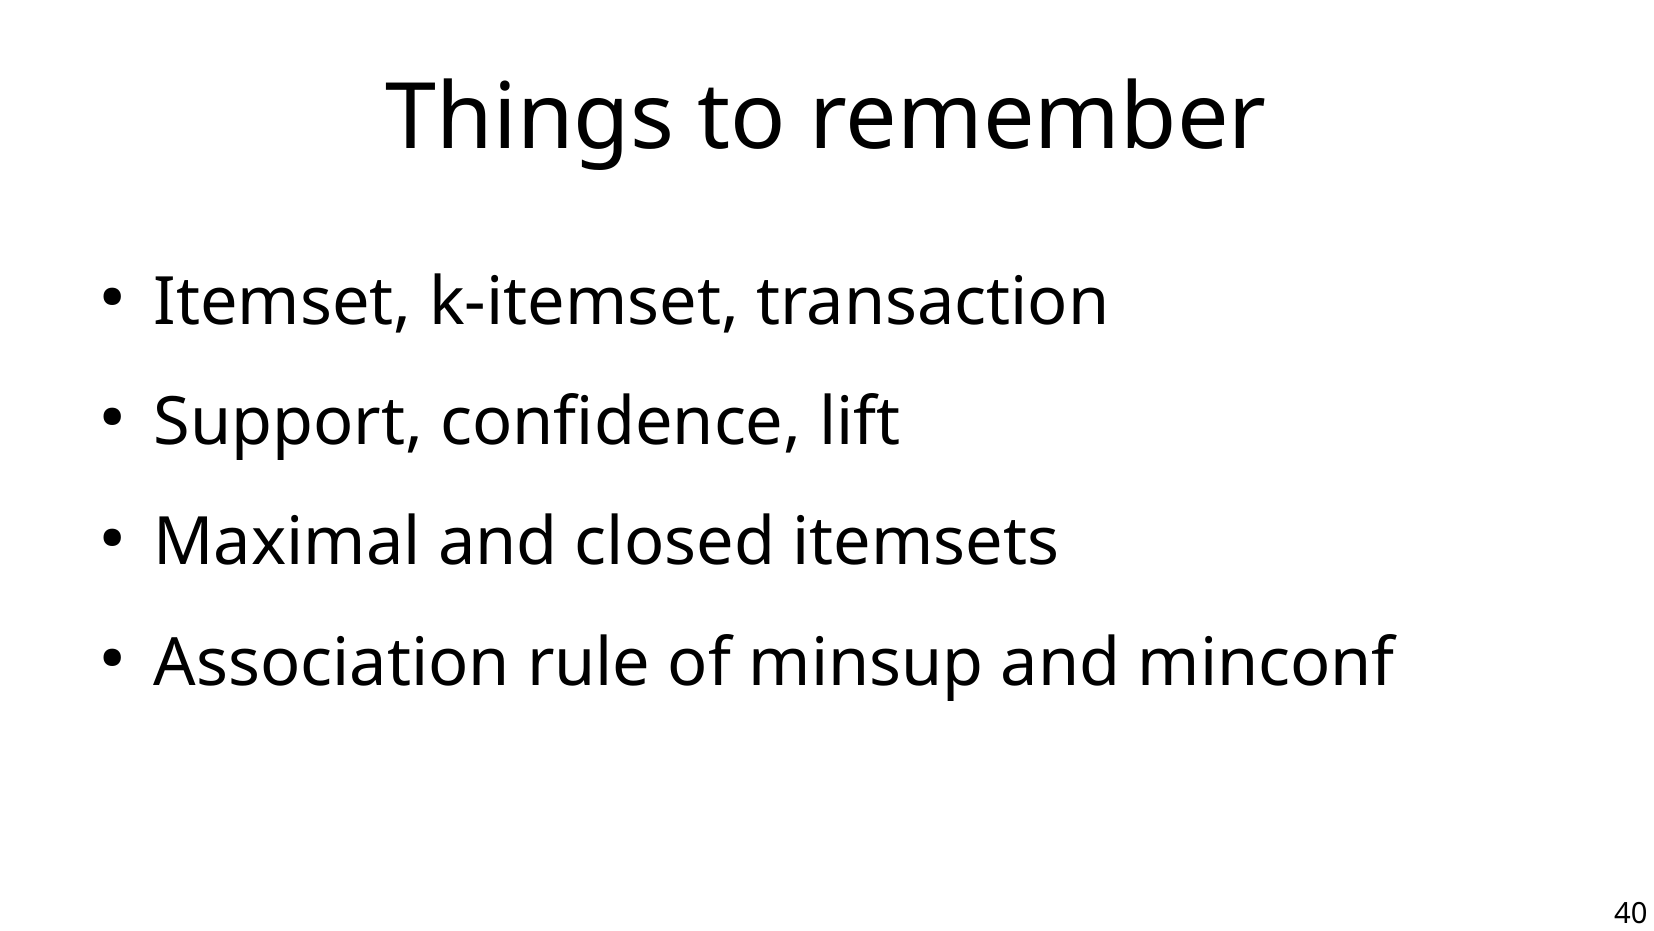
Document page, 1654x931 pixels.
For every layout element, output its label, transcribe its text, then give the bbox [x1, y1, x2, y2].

list Itemset, k-itemset, transaction Support, confidence, lift Maximal and closed itemsets Association rule of minsup and minconf [82, 253, 1571, 793]
title Things to remember [82, 1, 1571, 226]
